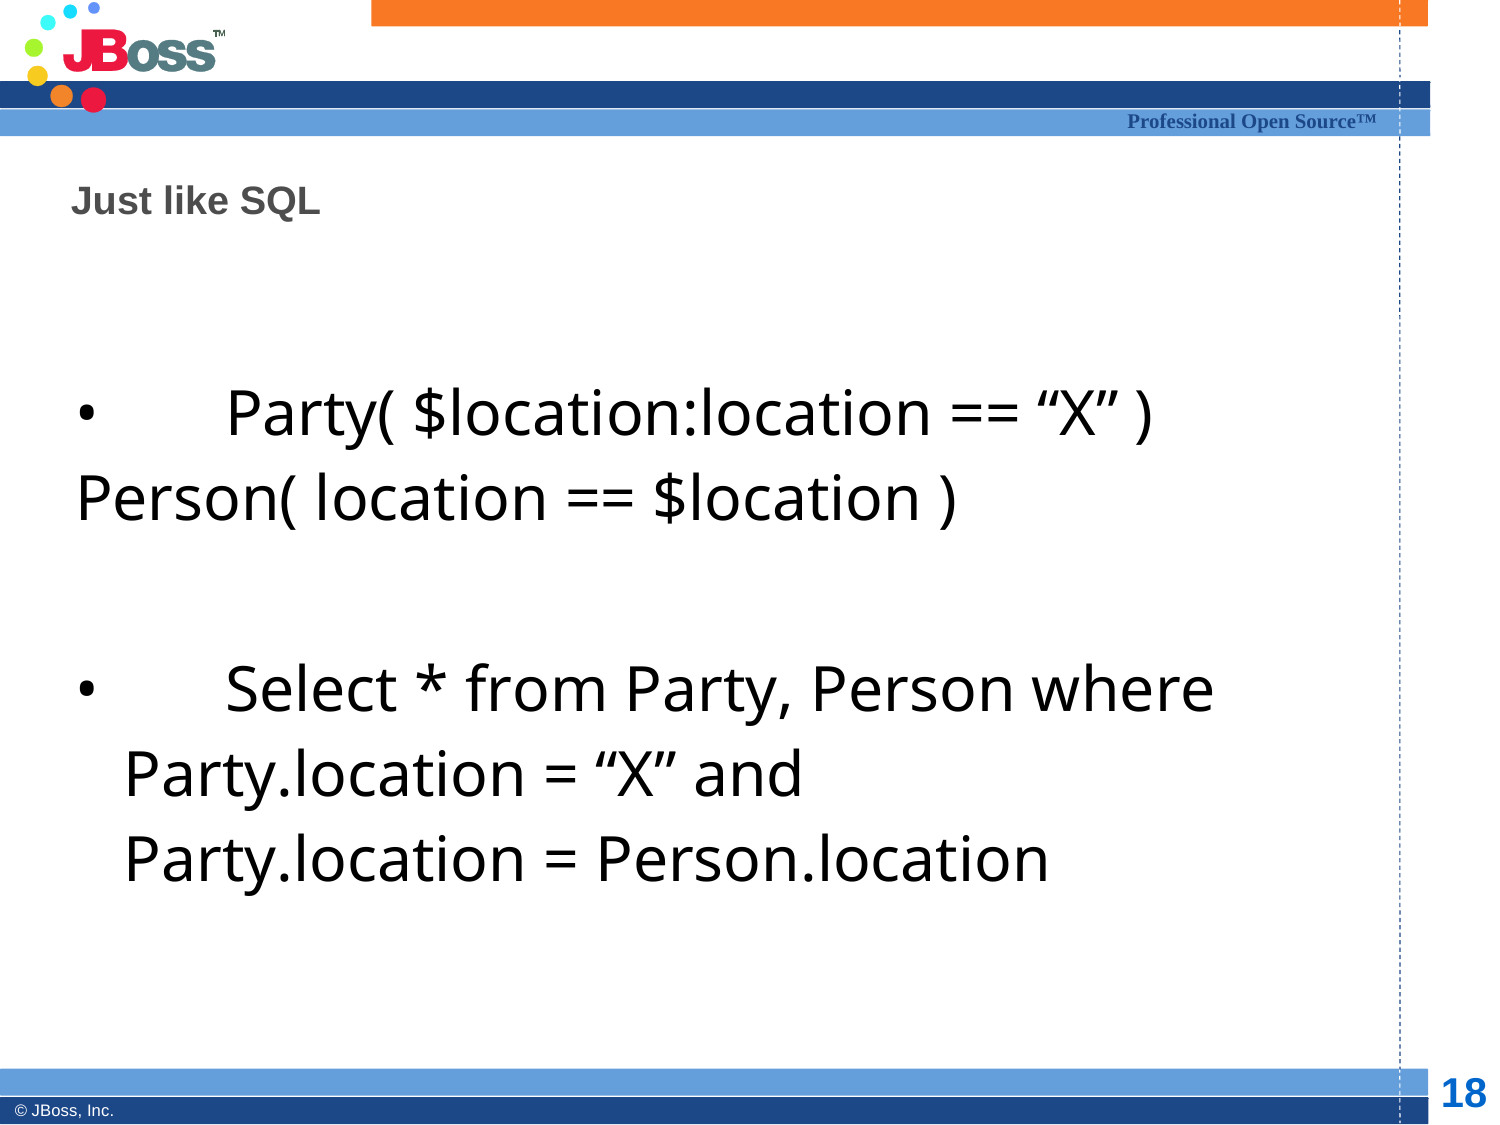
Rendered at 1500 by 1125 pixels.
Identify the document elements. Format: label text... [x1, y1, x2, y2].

title Just like SQL [70, 118, 1359, 284]
subtitle • Party( $location:location == “X” ) Person( location == $location ) • Select * from Party, Person where Party.location = “X” and Party.location = Person.location [75, 263, 1425, 1006]
